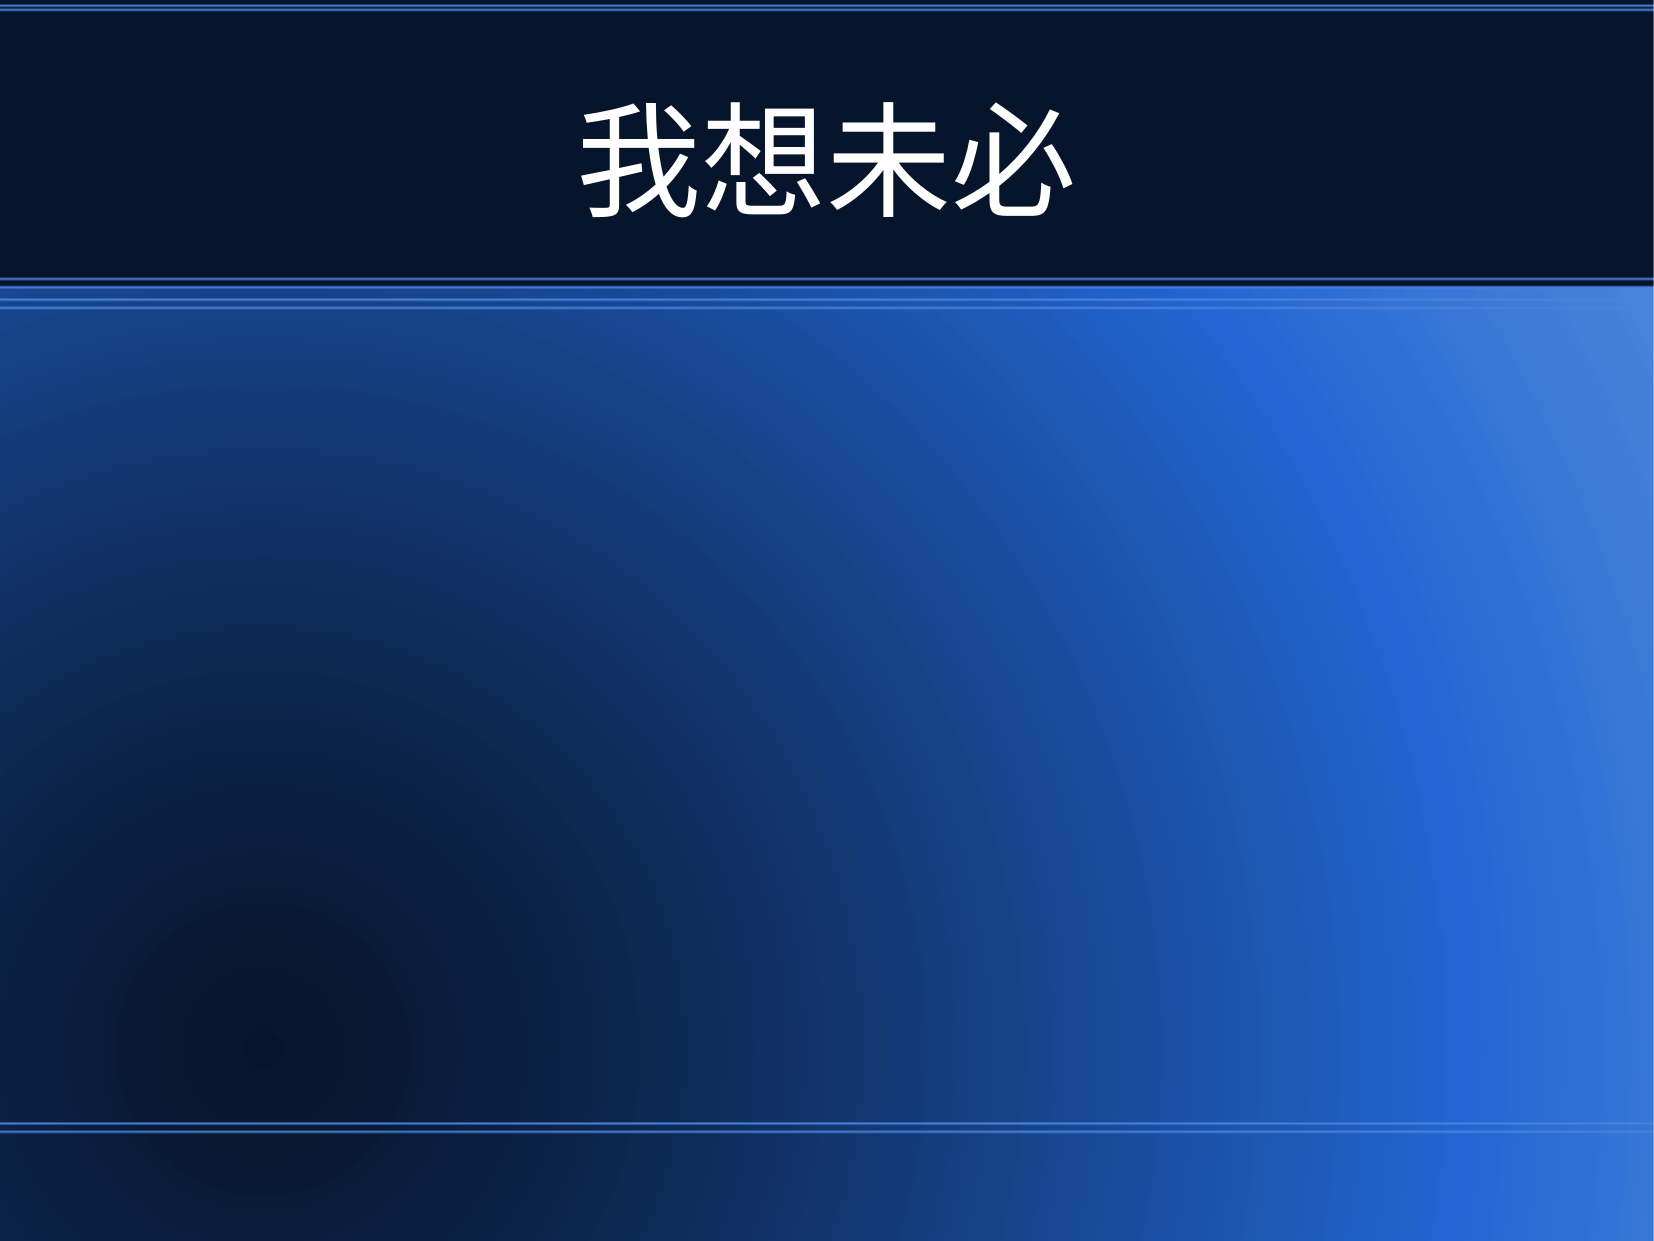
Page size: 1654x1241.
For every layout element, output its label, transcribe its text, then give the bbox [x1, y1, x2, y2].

title 我想未必 [82, 49, 1571, 257]
picture [0, 0, 1654, 1241]
